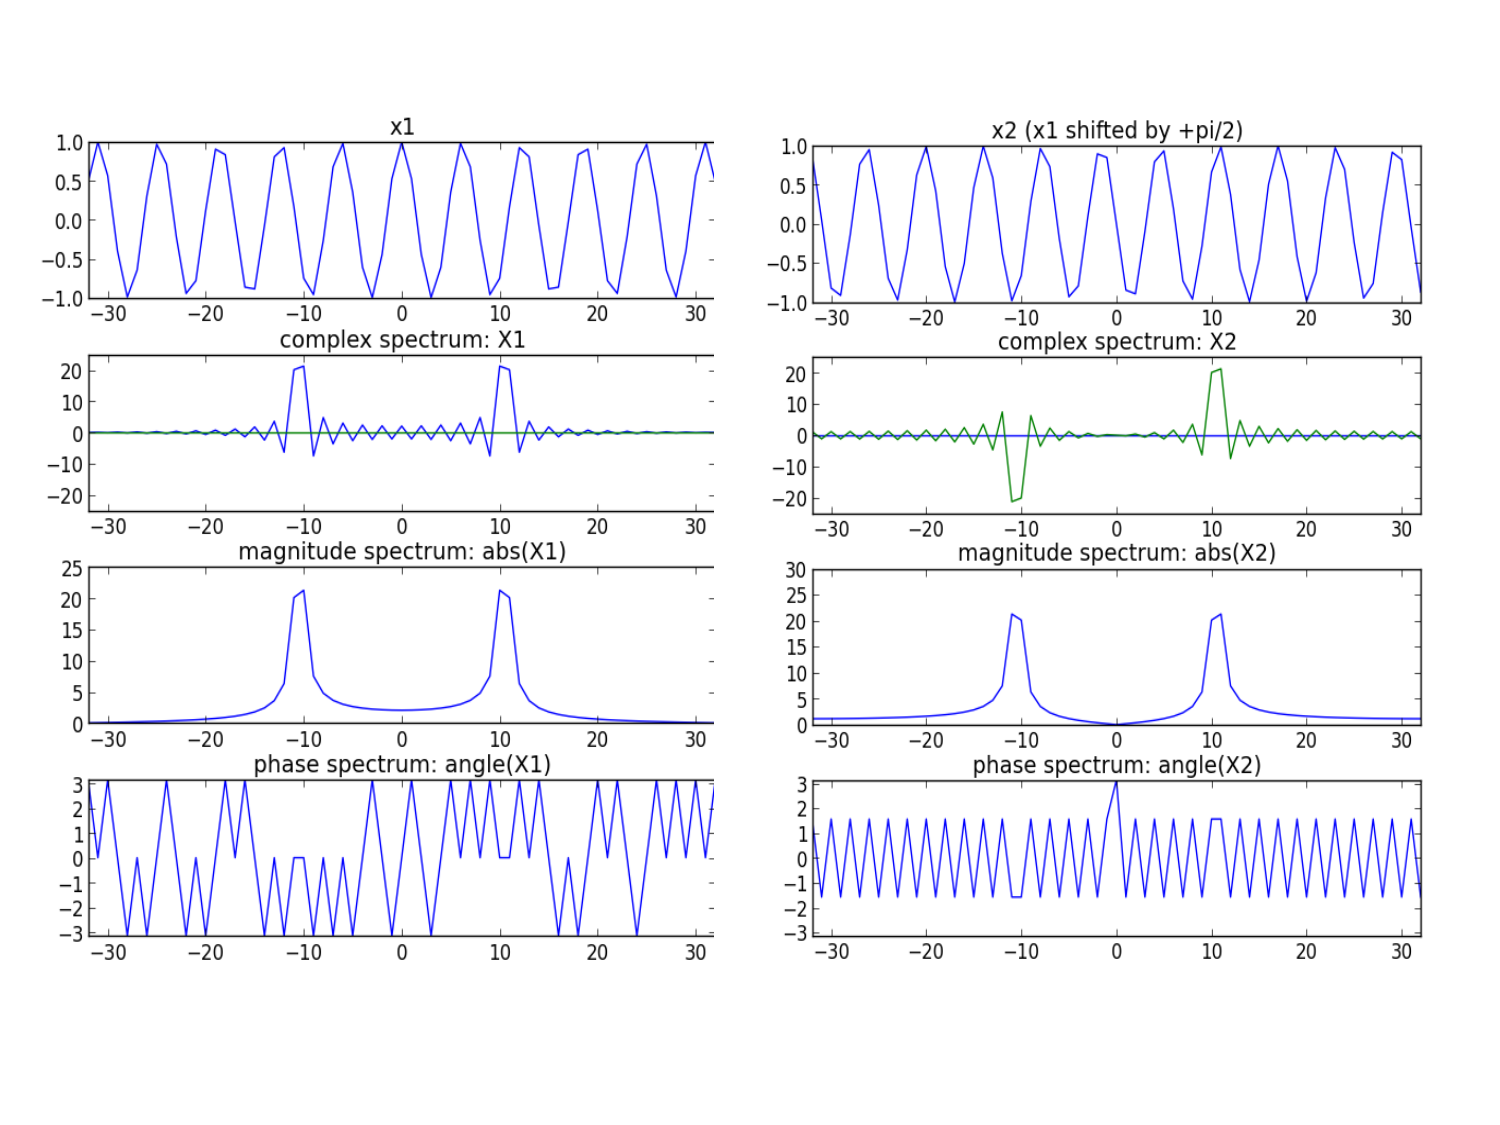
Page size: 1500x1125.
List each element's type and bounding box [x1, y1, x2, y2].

picture [0, 44, 1499, 1036]
